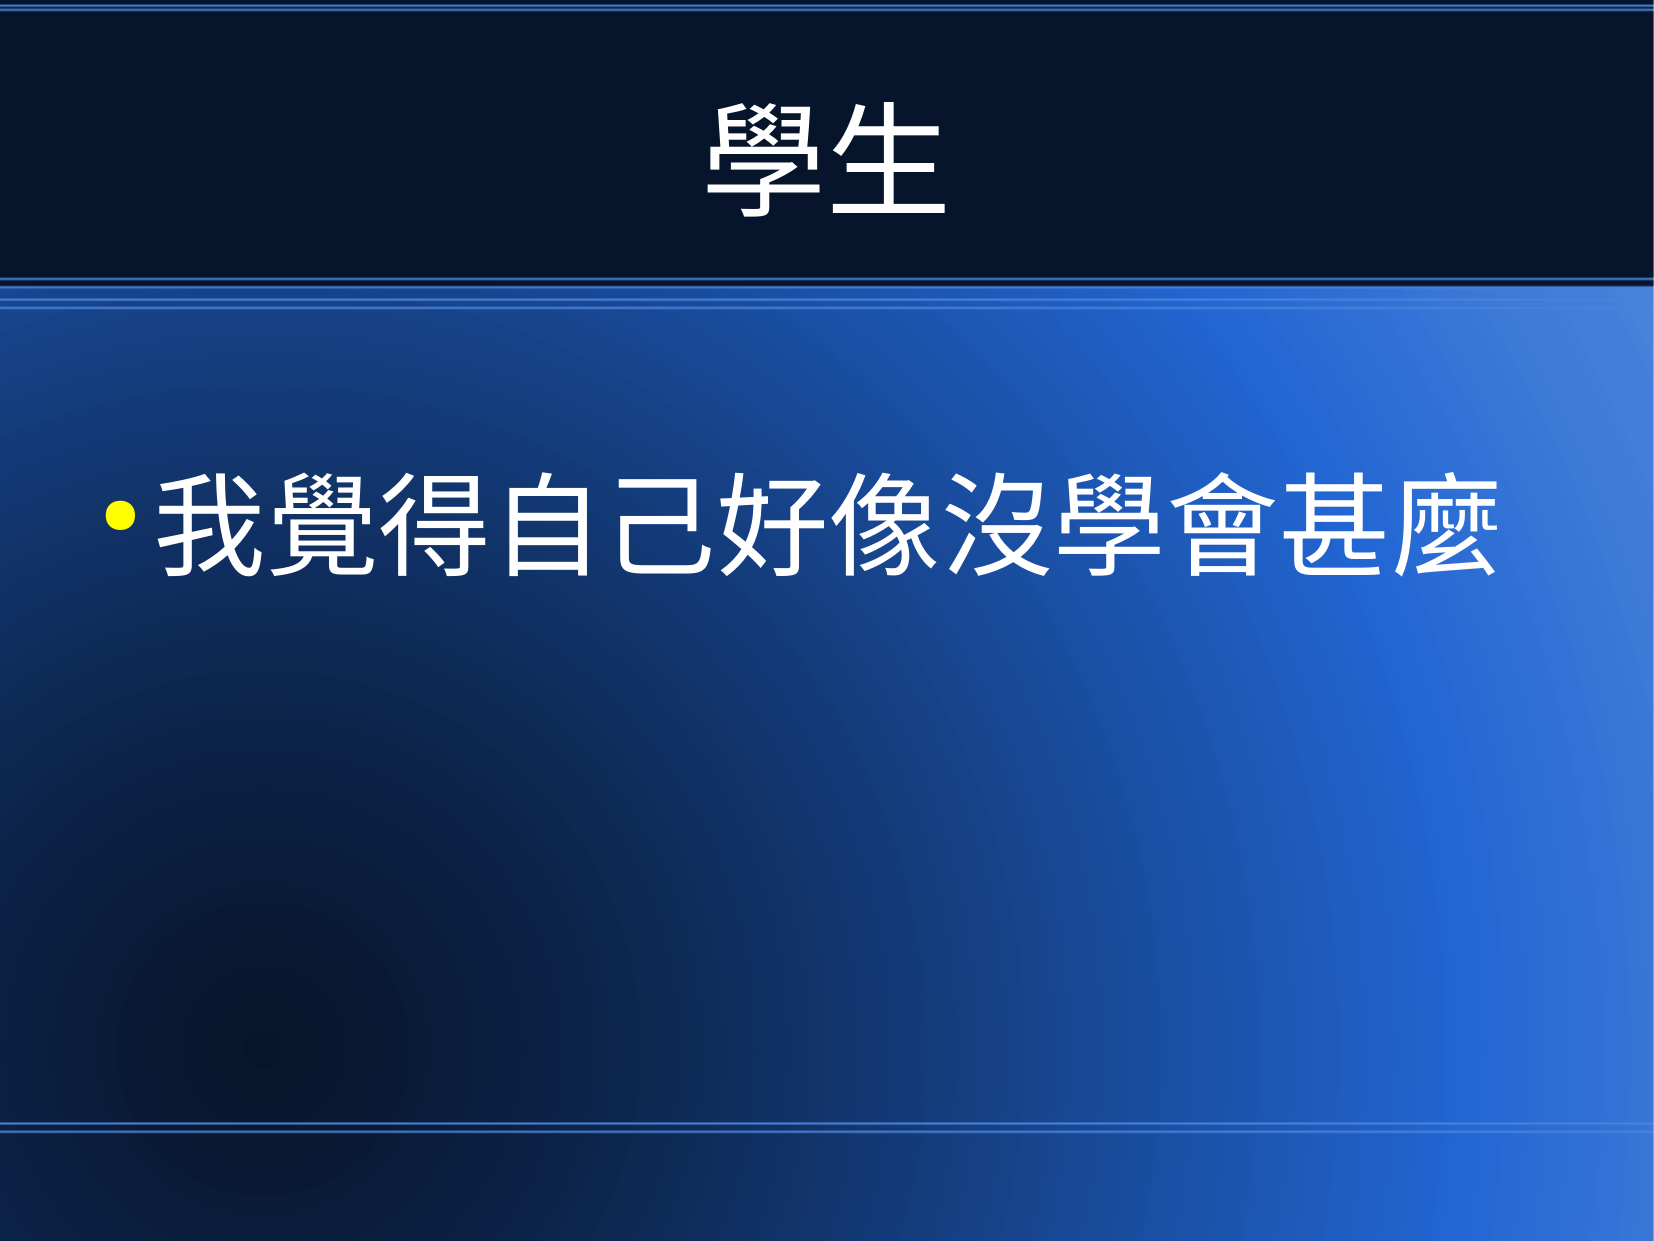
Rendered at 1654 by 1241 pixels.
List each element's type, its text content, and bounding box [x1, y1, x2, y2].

picture [0, 0, 1654, 1241]
list 我覺得自己好像沒學會甚麼 [82, 355, 1571, 1241]
title 學生 [82, 49, 1571, 257]
